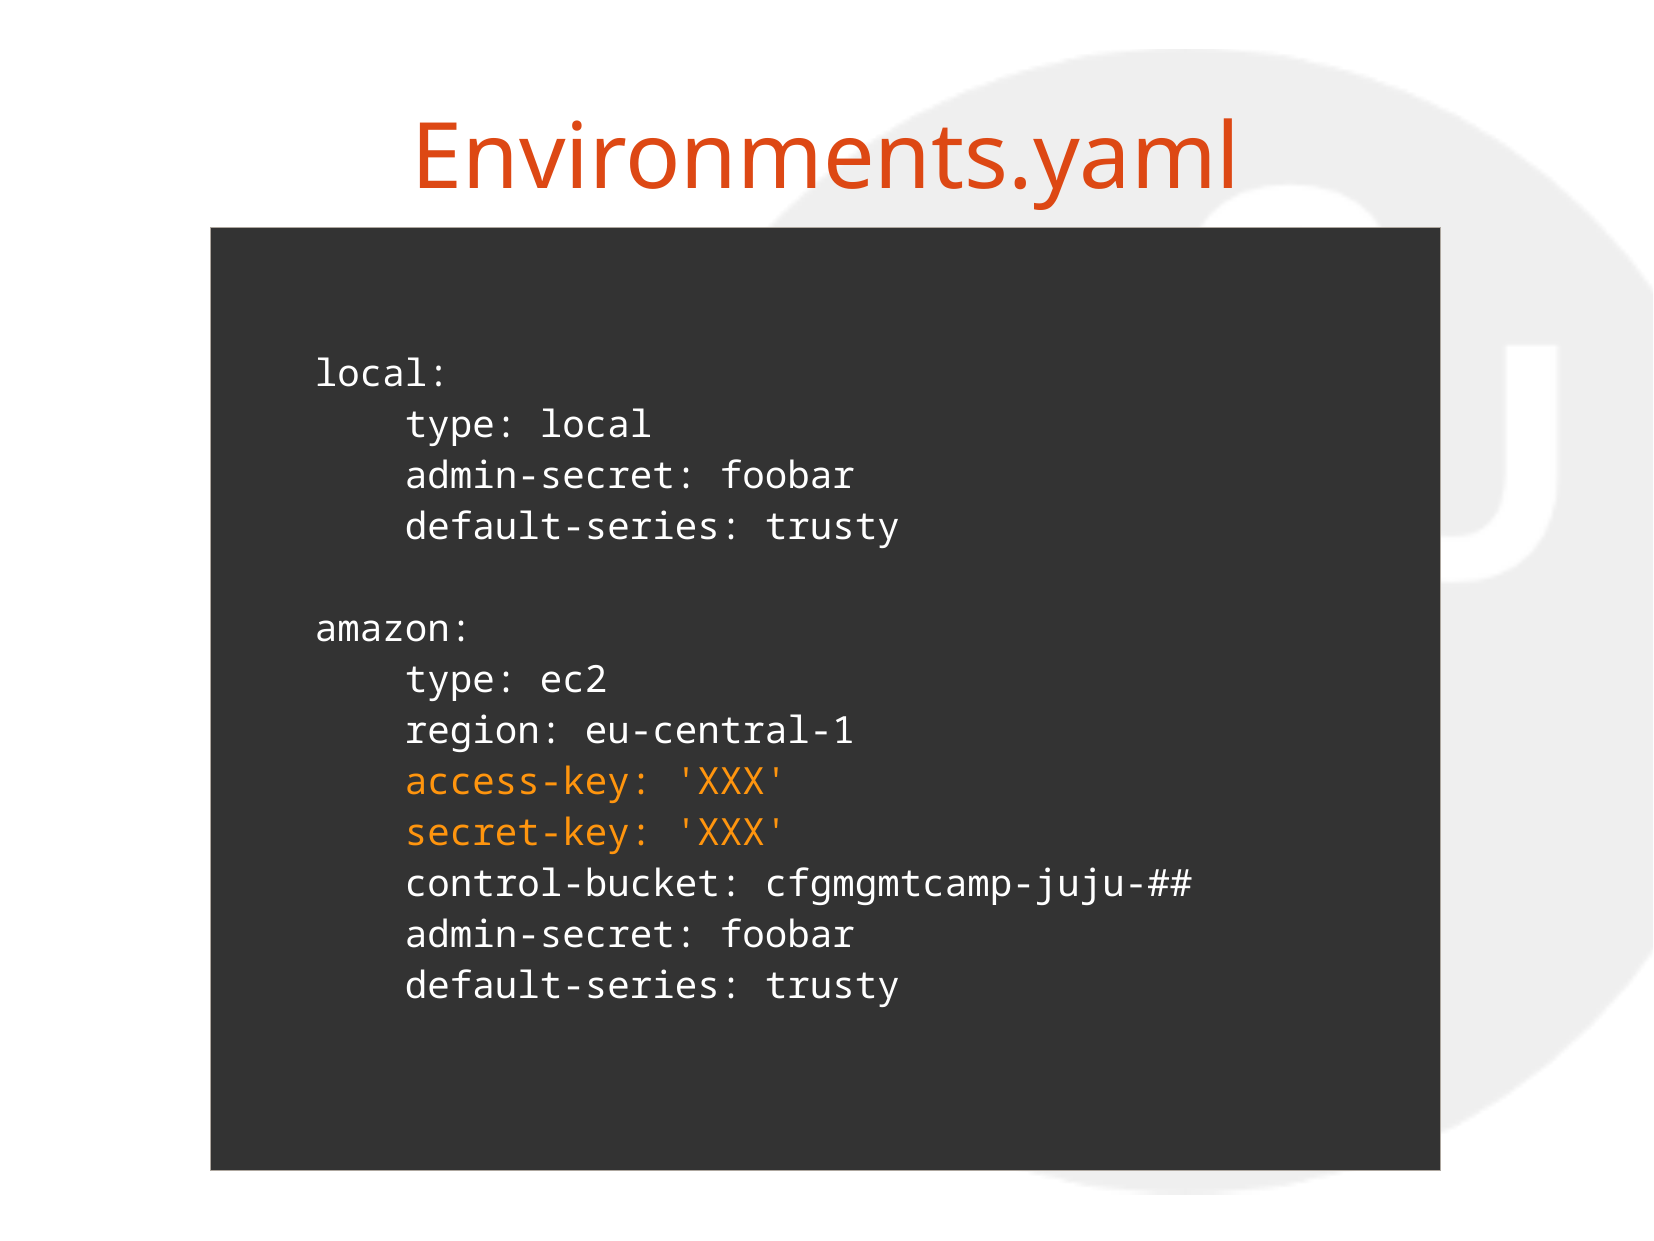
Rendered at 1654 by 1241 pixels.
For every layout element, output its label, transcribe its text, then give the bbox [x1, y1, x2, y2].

picture [614, 49, 1654, 1195]
title Environments.yaml [82, 49, 1571, 257]
text_box local: type: local admin-secret: foobar default-series: trusty amazon: type: ec2 region: eu-central-1 access-key: 'XXX' secret-key: 'XXX' control-bucket: cfgmgmtcamp-juju-## admin-secret: foobar default-series: trusty [210, 227, 1441, 1171]
